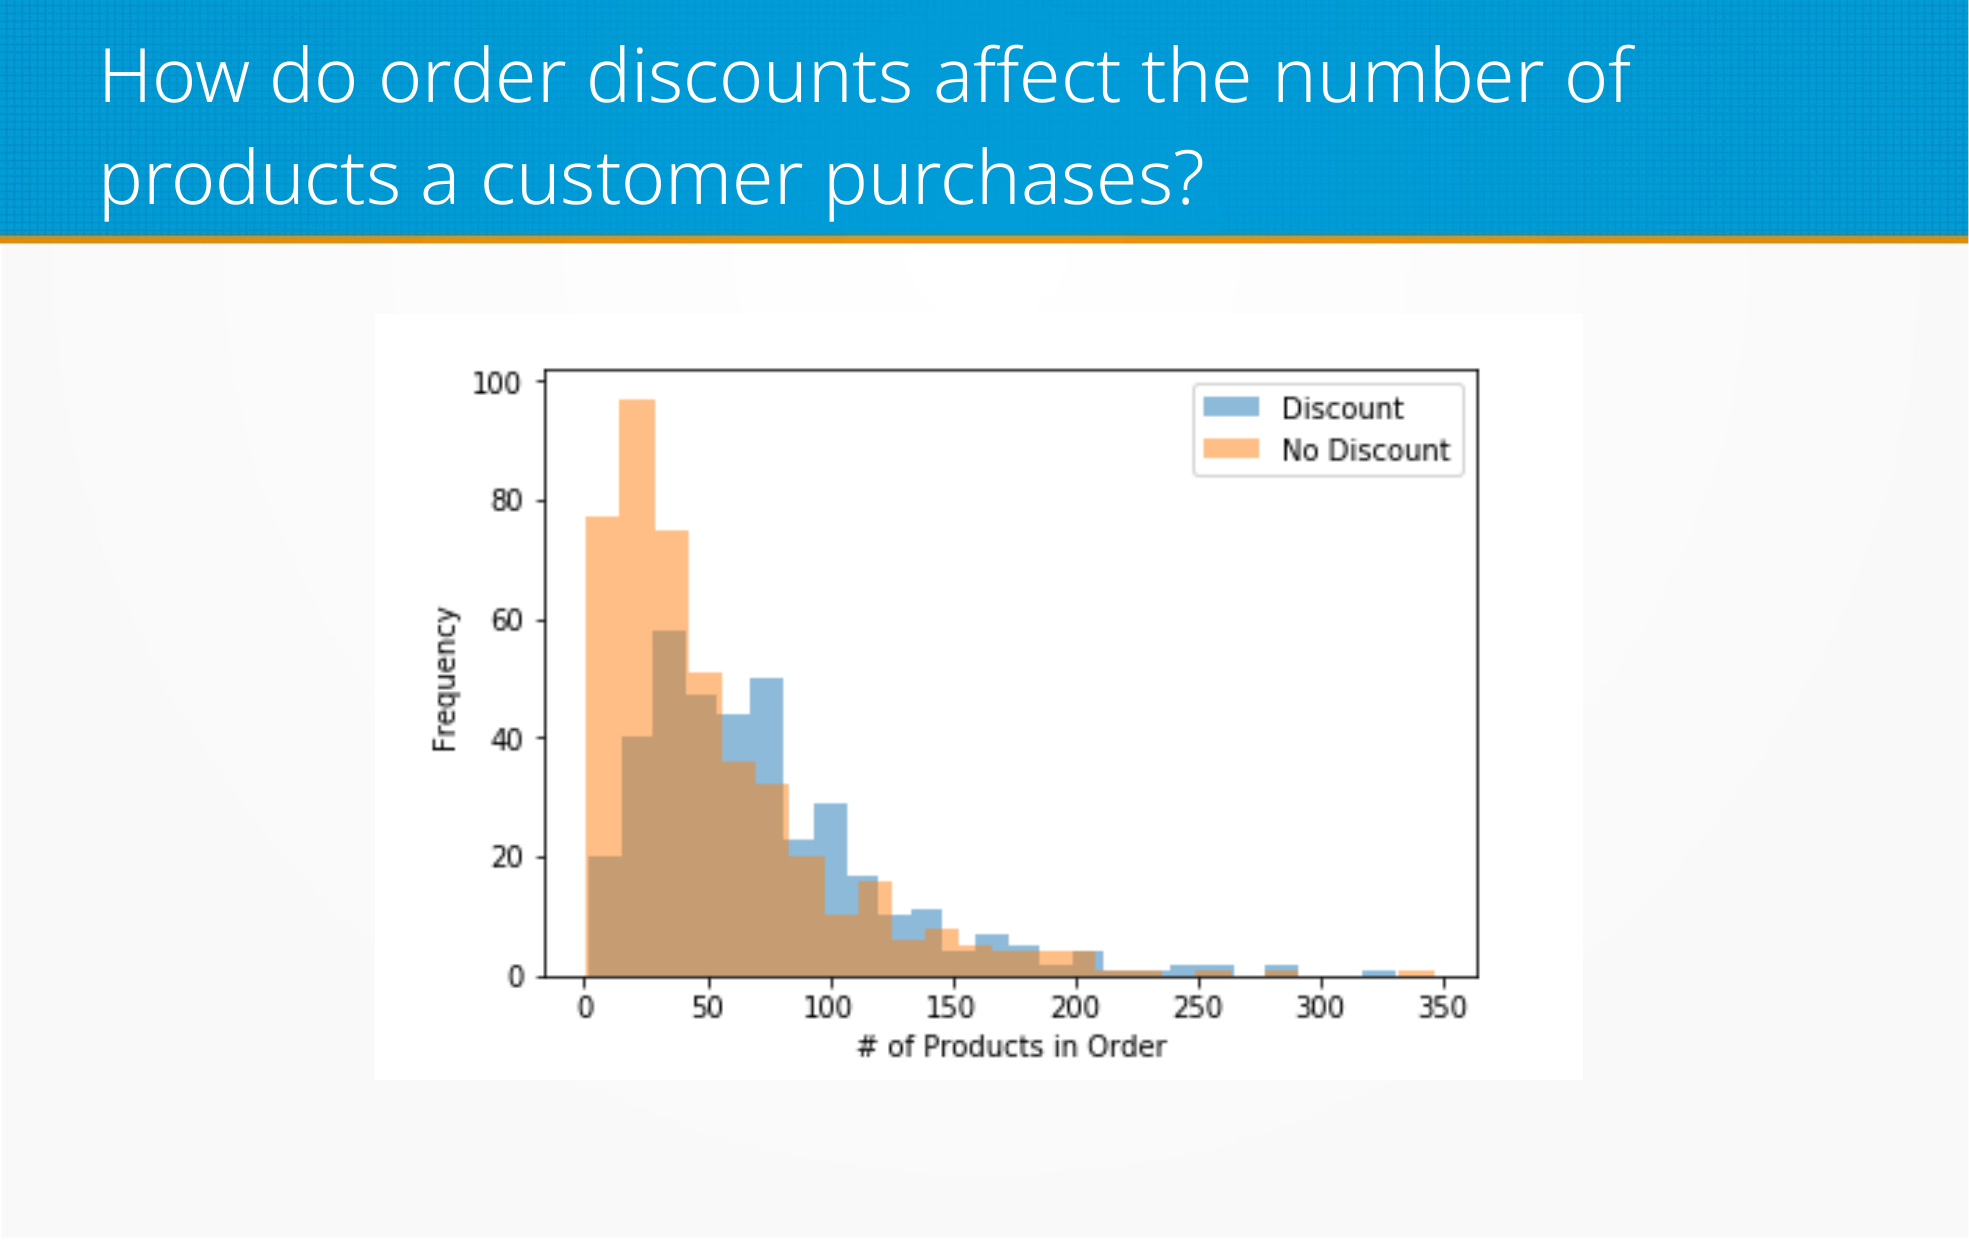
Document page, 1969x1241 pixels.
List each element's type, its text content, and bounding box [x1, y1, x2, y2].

picture [0, 233, 1969, 1241]
title How do order discounts affect the number of products a customer purchases? [98, 19, 1870, 227]
